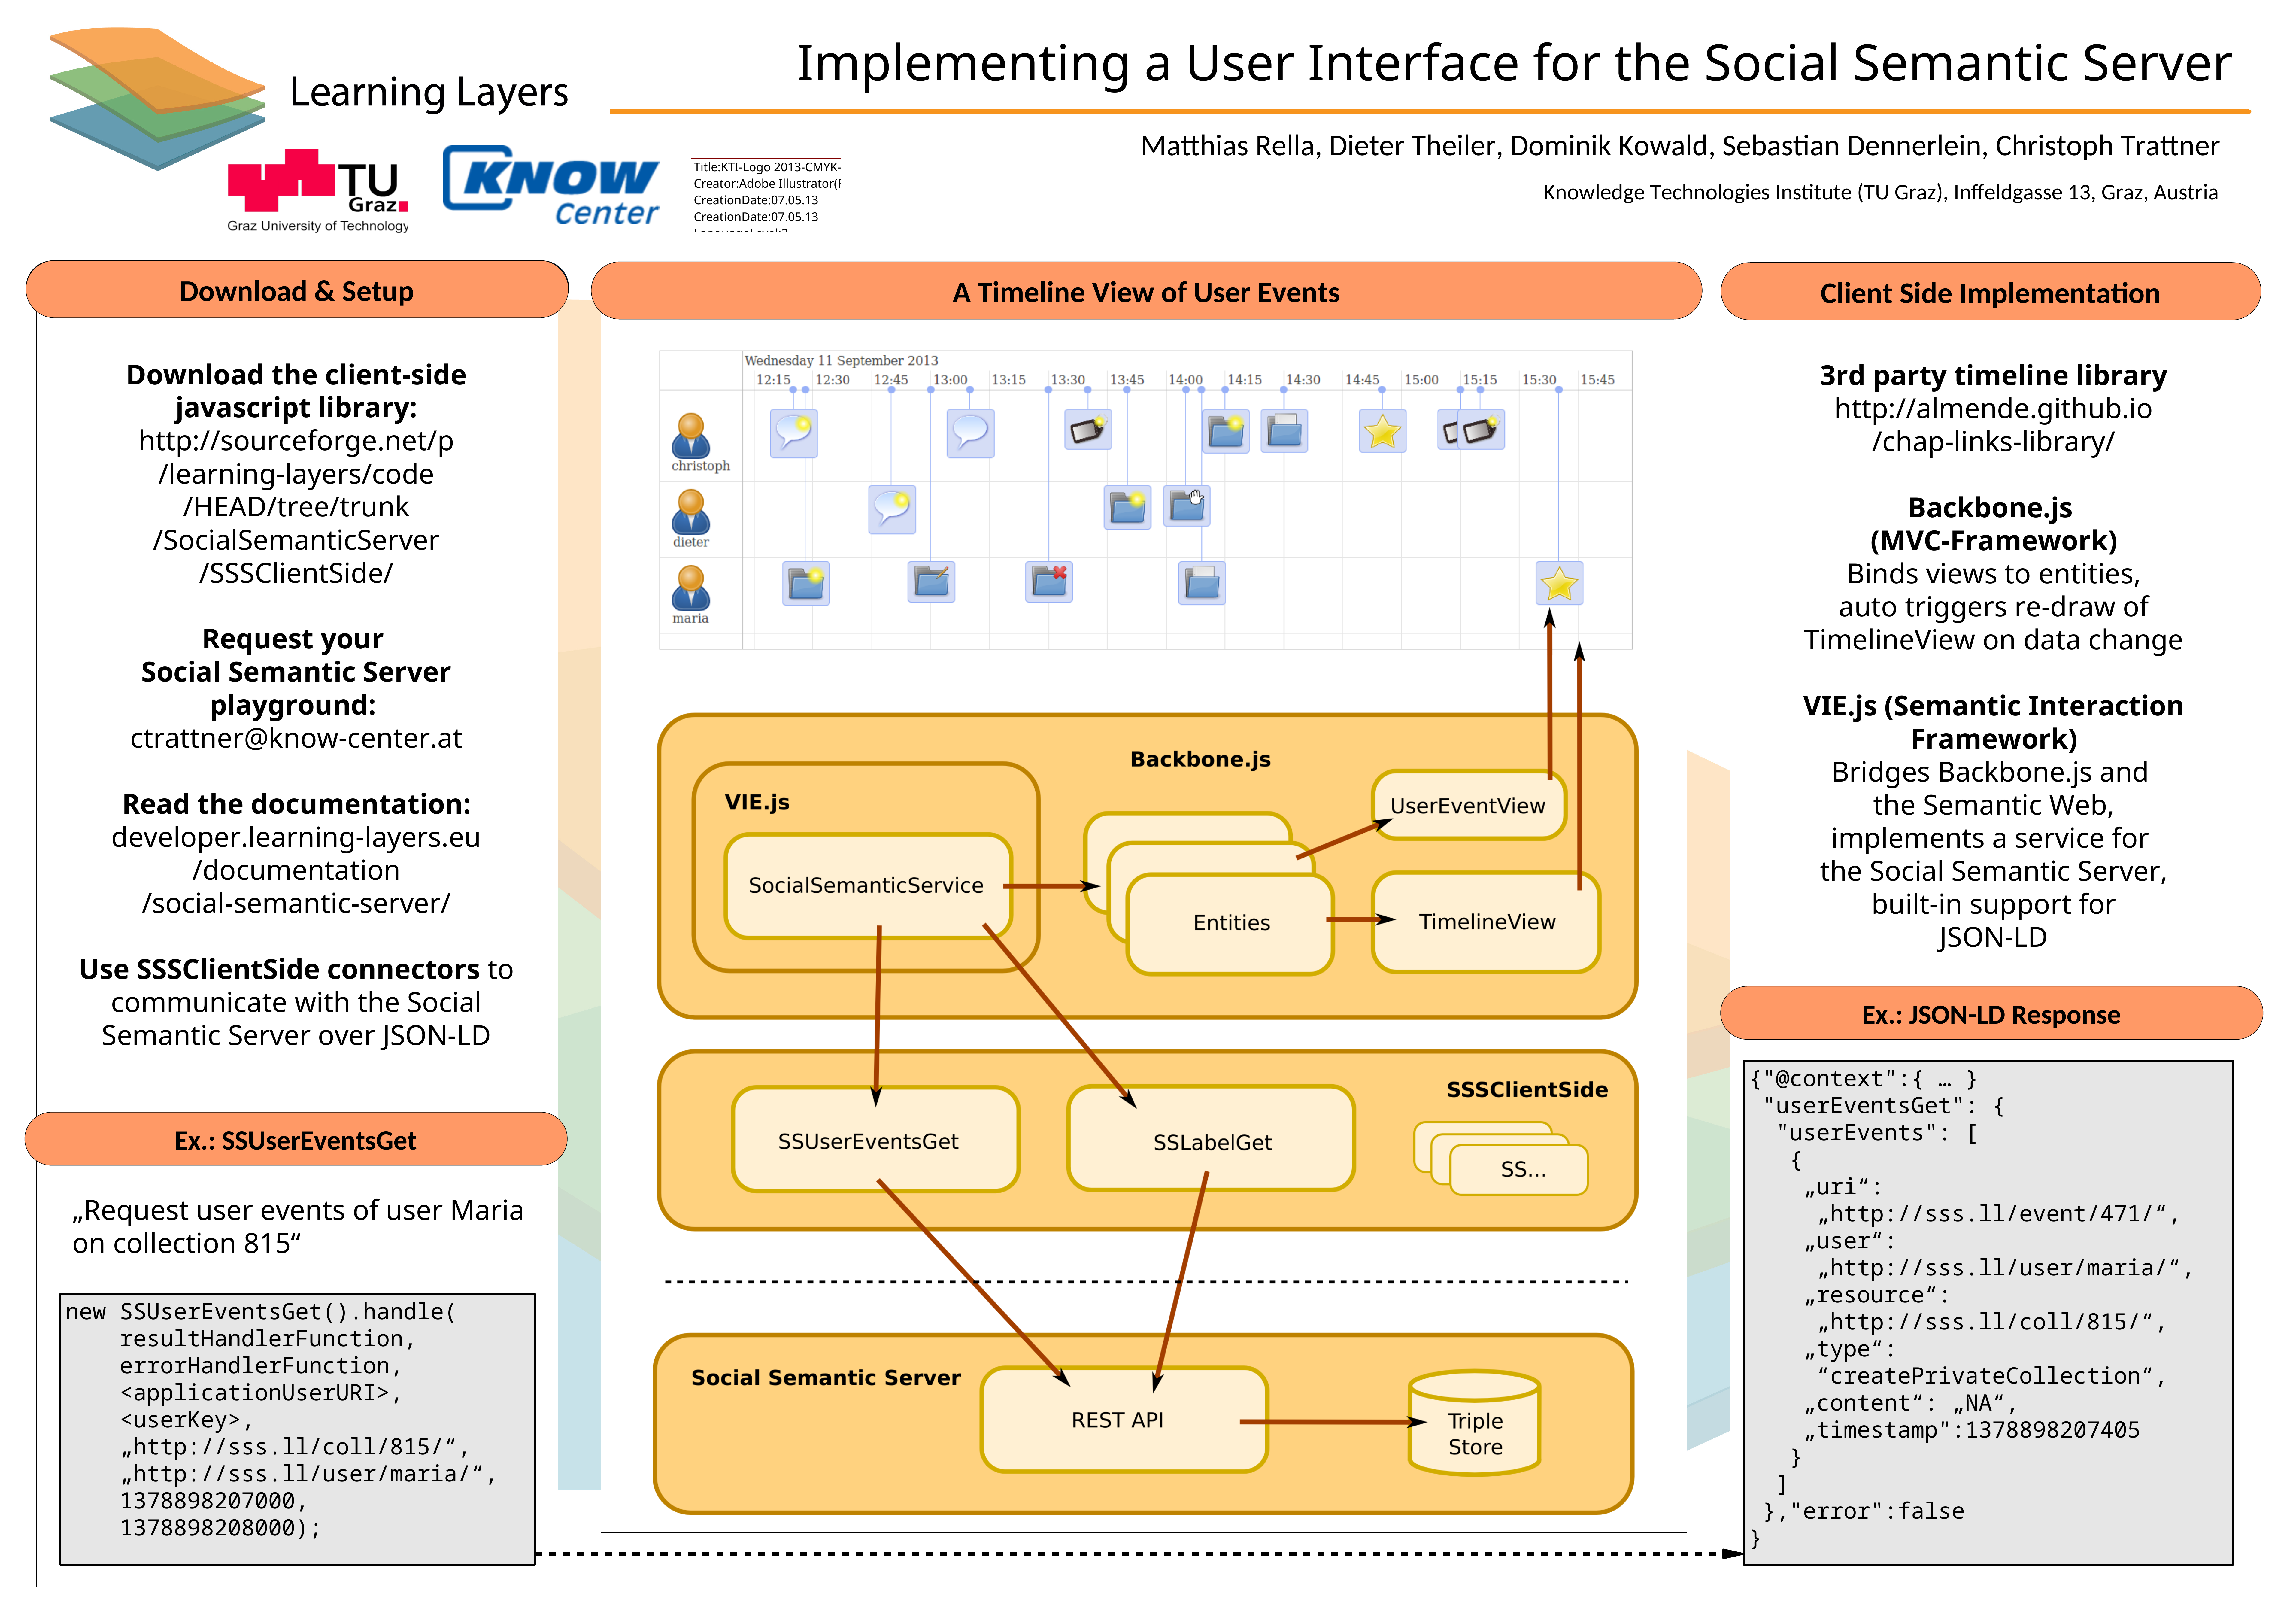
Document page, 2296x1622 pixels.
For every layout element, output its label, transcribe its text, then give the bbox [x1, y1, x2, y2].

text_box „Request user events of user Maria on collection 815“ [68, 1190, 531, 1261]
text_box Download the client-side javascript library: http://sourceforge.net/p /learning-layers/code /HEAD/tree/trunk /SocialSemanticServer /SSSClientSide/ Request your Social Semantic Server playground: ctrattner@know-center.at Read the documentation: developer.learning-layers.eu /documentation /social-semantic-server/ Use SSSClientSide connectors to communicate with the Social Semantic Server over JSON-LD [60, 355, 533, 1053]
text_box A Timeline View of User Events [591, 262, 1702, 319]
text_box Download & Setup [26, 260, 569, 318]
text_box 3rd party timeline library http://almende.github.io /chap-links-library/ Backbone.js (MVC-Framework) Binds views to entities, auto triggers re-draw of TimelineView on data change VIE.js (Semantic Interaction Framework) Bridges Backbone.js and the Semantic Web, implements a service for the Social Semantic Server, built-in support for JSON-LD [1762, 355, 2226, 1051]
text_box new SSUserEventsGet().handle( resultHandlerFunction, errorHandlerFunction, <applicationUserURI>, <userKey>, „http://sss.ll/coll/815/“, „http://sss.ll/user/maria/“, 1378898207000, 1378898208000); [60, 1294, 535, 1565]
text_box Matthias Rella, Dieter Theiler, Dominik Kowald, Sebastian Dennerlein, Christoph Trattner [858, 118, 2236, 182]
picture [653, 348, 1639, 1515]
text_box {"@context":{ … } "userEventsGet": { "userEvents": [ { „uri“: „http://sss.ll/event/471/“, „user“: „http://sss.ll/user/maria/“, „resource“: „http://sss.ll/coll/815/“, „type“: “createPrivateCollection“, „content“: „NA“, „timestamp":1378898207405 } ] },"error":false } [1743, 1061, 2233, 1565]
text_box Ex.: SSUserEventsGet [25, 1112, 567, 1165]
picture [690, 158, 841, 232]
picture [558, 294, 601, 1494]
text_box Client Side Implementation [1721, 263, 2261, 320]
text_box Server Side Implementation [548, 261, 569, 290]
picture [1687, 294, 1730, 1494]
text_box Ex.: JSON-LD Response [2226, 986, 2263, 1040]
text_box Implementing a User Interface for the Social Semantic Server [610, 28, 2238, 138]
picture [22, 0, 2260, 233]
text_box Ex.: JSON-LD Response [1721, 986, 1762, 1040]
text_box Knowledge Technologies Institute (TU Graz), Inffeldgasse 13, Graz, Austria [1181, 175, 2224, 207]
